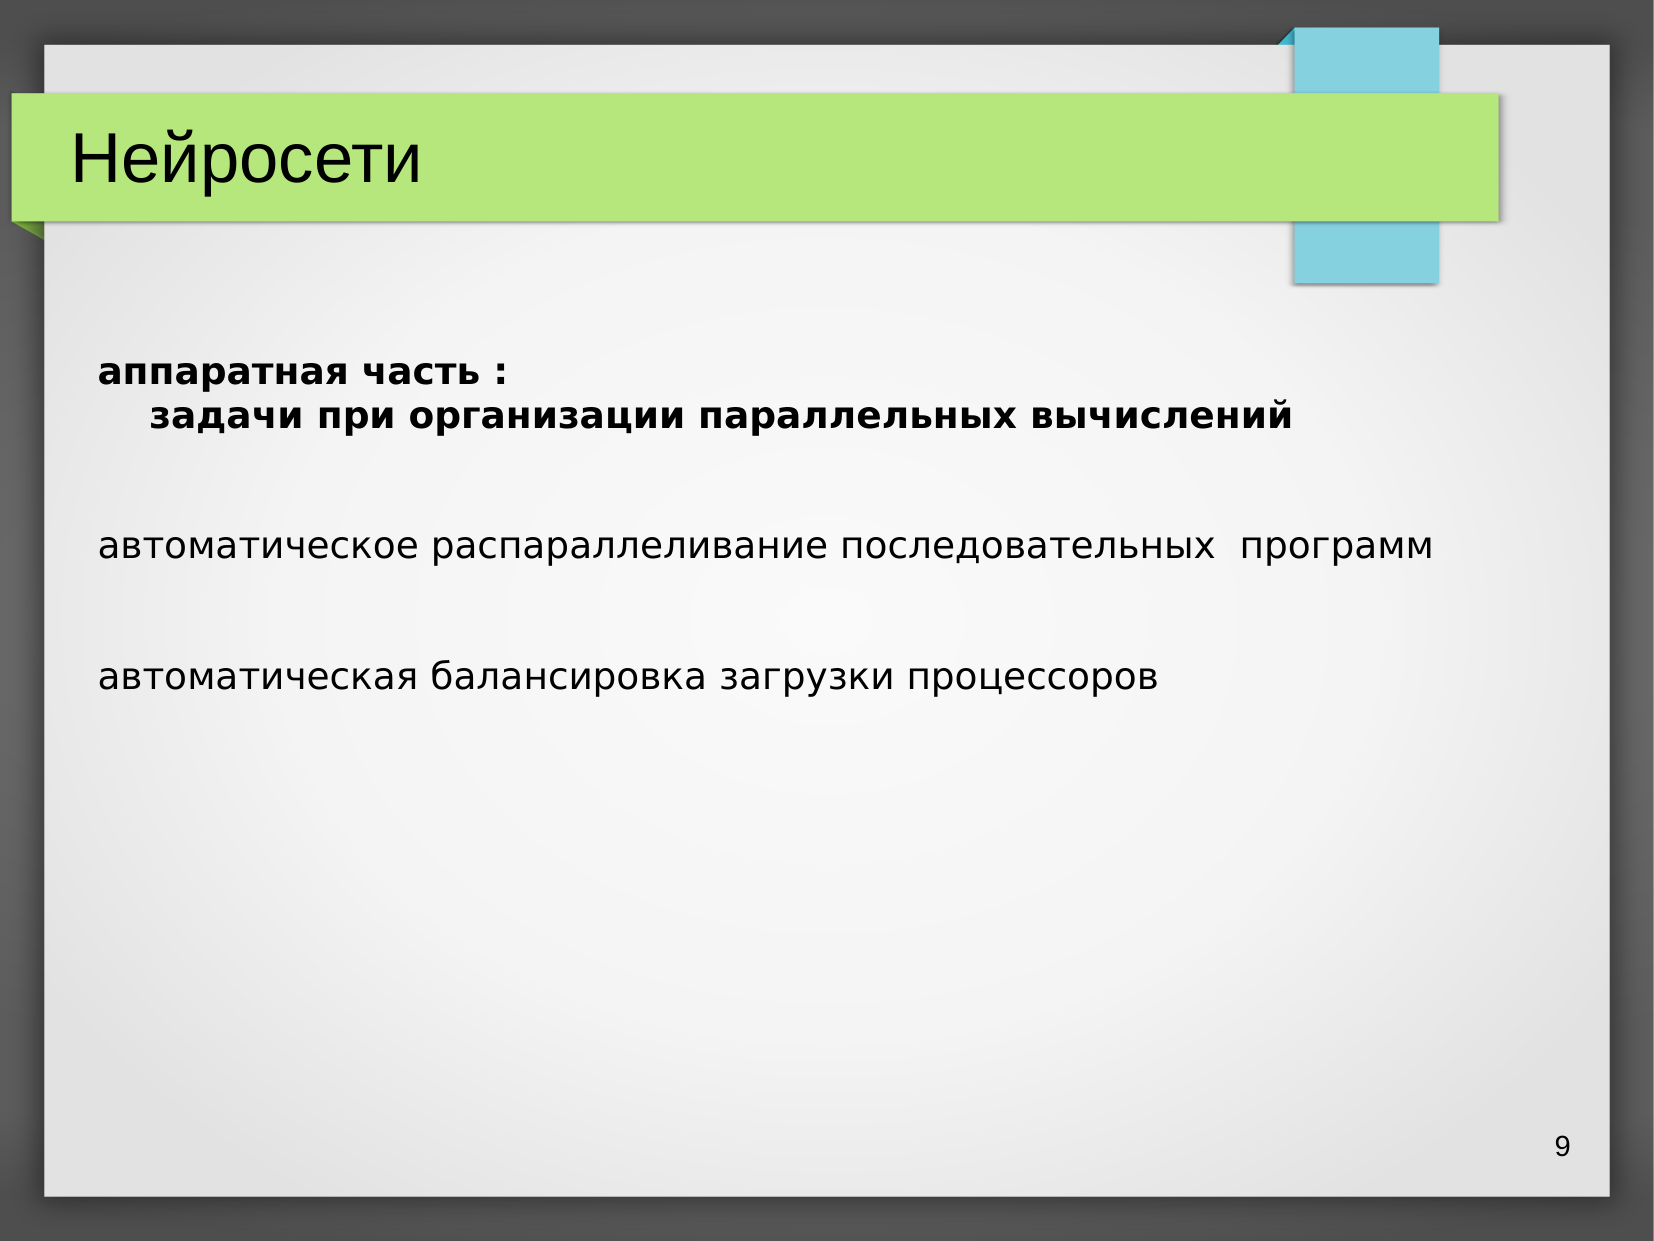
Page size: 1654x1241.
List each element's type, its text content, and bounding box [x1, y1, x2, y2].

title Нейросети [70, 118, 1205, 199]
picture [0, 0, 1654, 1241]
text_box аппаратная часть : задачи при организации параллельных вычислений автоматическое распараллеливание последовательных программ автоматическая балансировка загрузки процессоров [82, 342, 1489, 804]
